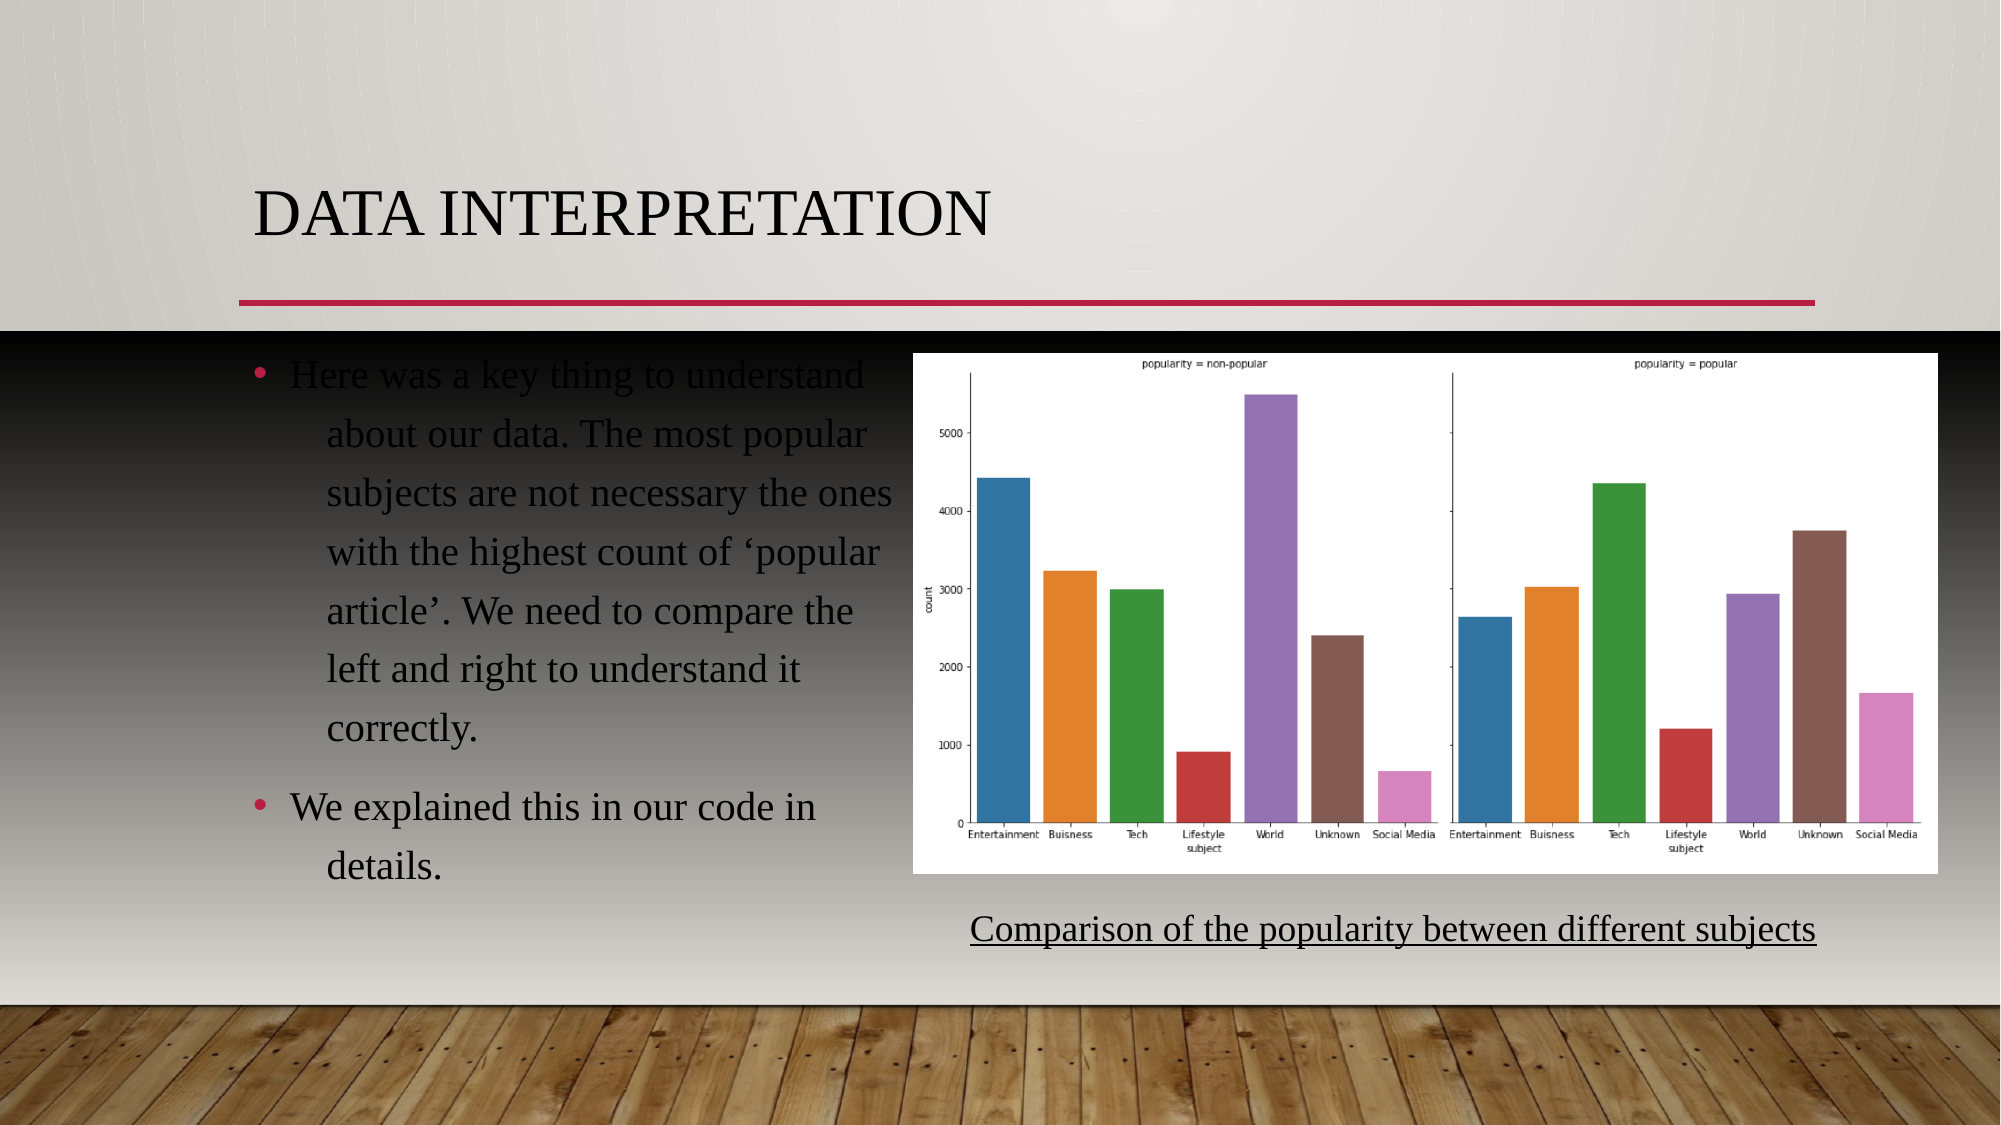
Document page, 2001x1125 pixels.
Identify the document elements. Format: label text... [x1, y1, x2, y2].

list Here was a key thing to understand about our data. The most popular subjects are not necessary the ones with the highest count of ‘popular article’. We need to compare the left and right to understand it correctly. We explained this in our code in details. [238, 330, 914, 897]
text_box Comparison of the popularity between different subjects [955, 896, 1890, 958]
picture [913, 353, 1938, 874]
title Data interpretation [238, 170, 1814, 343]
